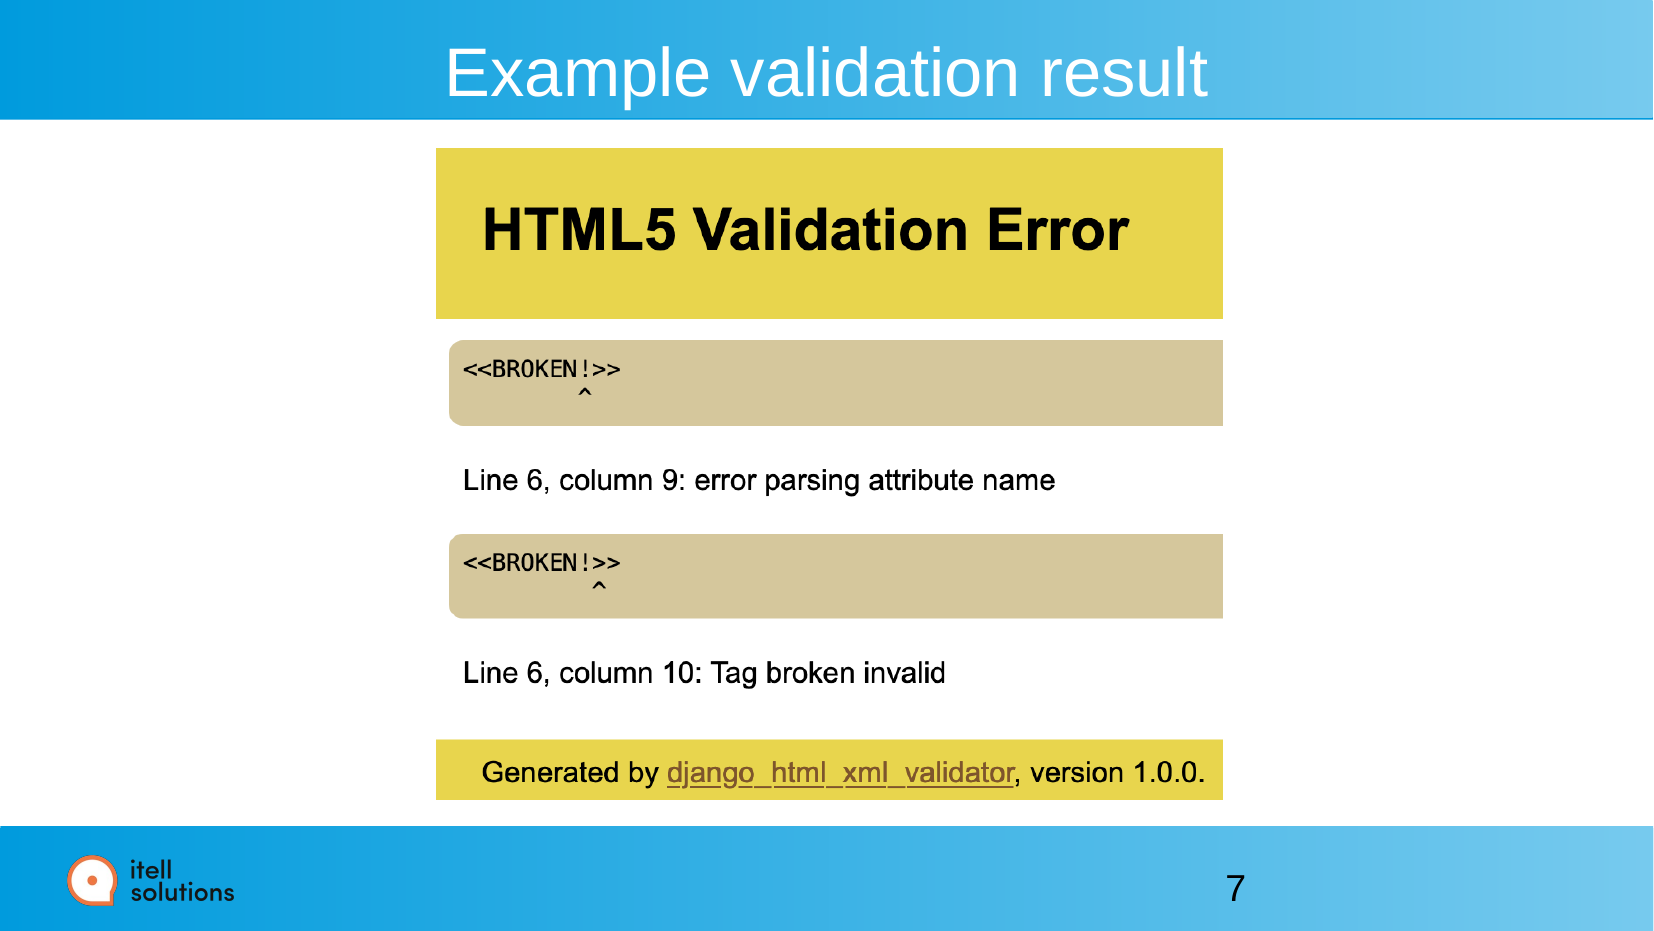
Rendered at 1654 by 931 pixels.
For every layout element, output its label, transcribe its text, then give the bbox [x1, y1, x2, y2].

title Example validation result [59, 29, 1595, 108]
slide_number <number> [1210, 856, 1595, 916]
picture [180, 885, 186, 899]
picture [436, 148, 1223, 800]
picture [68, 856, 117, 905]
